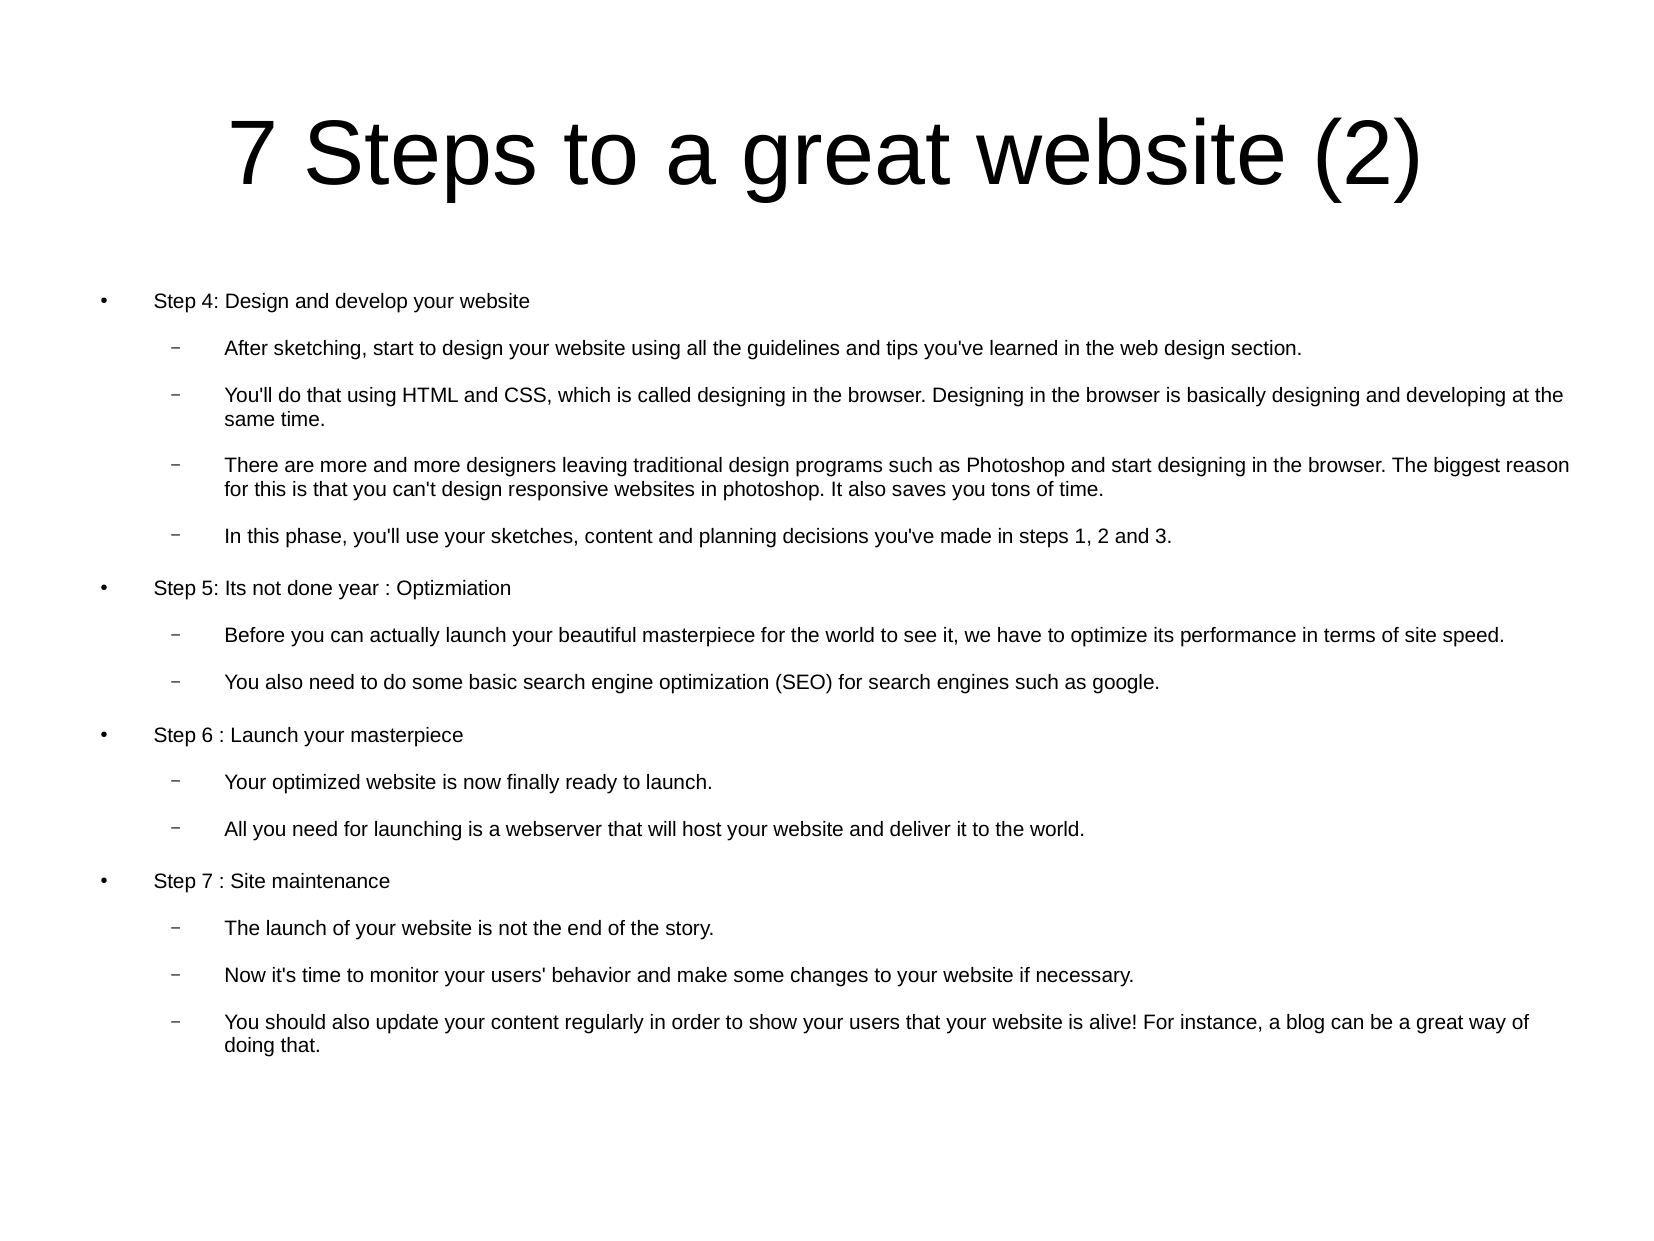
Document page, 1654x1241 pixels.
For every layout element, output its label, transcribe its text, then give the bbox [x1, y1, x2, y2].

title 7 Steps to a great website (2) [82, 49, 1571, 257]
list Step 4: Design and develop your website After sketching, start to design your website using all the guidelines and tips you've learned in the web design section. You'll do that using HTML and CSS, which is called designing in the browser. Designing in the browser is basically designing and developing at the same time. There are more and more designers leaving traditional design programs such as Photoshop and start designing in the browser. The biggest reason for this is that you can't design responsive websites in photoshop. It also saves you tons of time. In this phase, you'll use your sketches, content and planning decisions you've made in steps 1, 2 and 3. Step 5: Its not done year : Optizmiation Before you can actually launch your beautiful masterpiece for the world to see it, we have to optimize its performance in terms of site speed. You also need to do some basic search engine optimization (SEO) for search engines such as google. Step 6 : Launch your masterpiece Your optimized website is now finally ready to launch. All you need for launching is a webserver that will host your website and deliver it to the world. Step 7 : Site maintenance The launch of your website is not the end of the story. Now it's time to monitor your users' behavior and make some changes to your website if necessary. You should also update your content regularly in order to show your users that your website is alive! For instance, a blog can be a great way of doing that. [82, 290, 1571, 1217]
